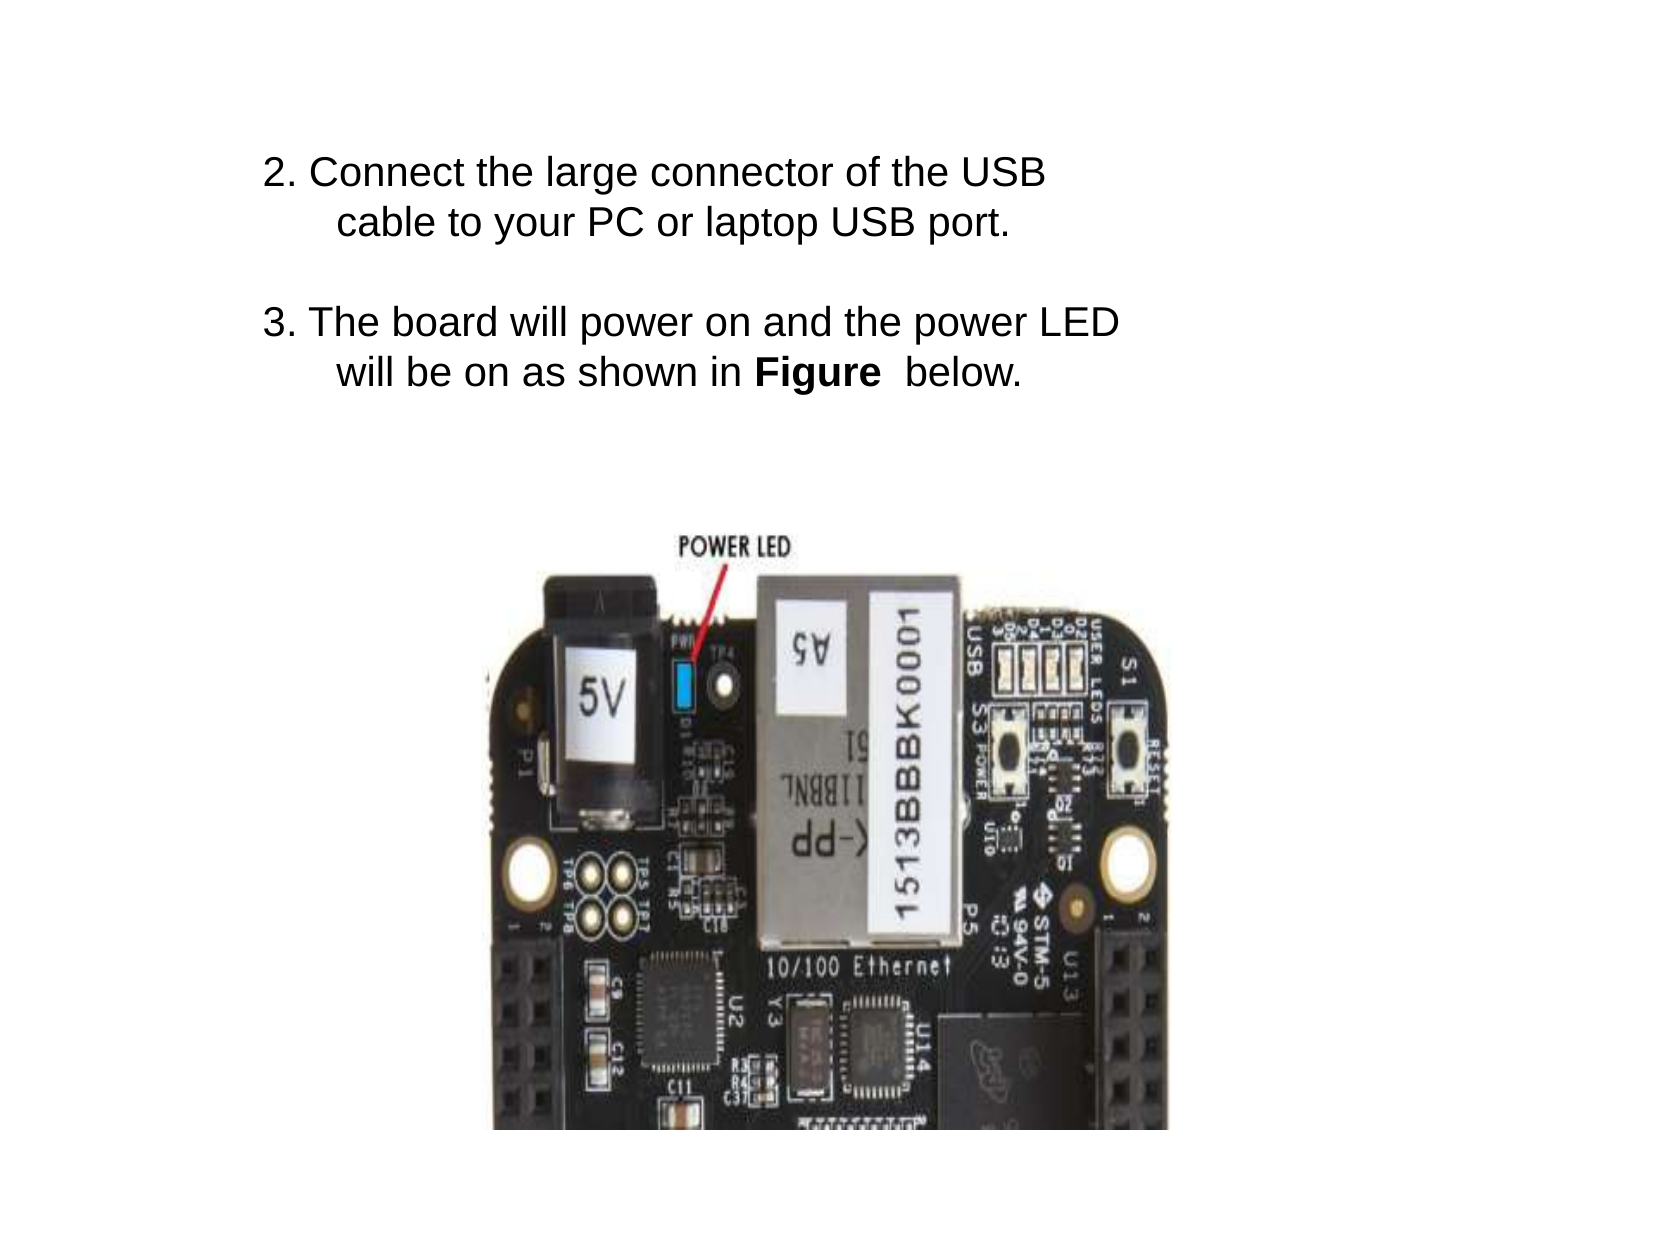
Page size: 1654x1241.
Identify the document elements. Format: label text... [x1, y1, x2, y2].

picture [481, 496, 1173, 1130]
text_box 2. Connect the large connector of the USB cable to your PC or laptop USB port. 3. The board will power on and the power LED will be on as shown in Figure below. [247, 137, 1351, 403]
